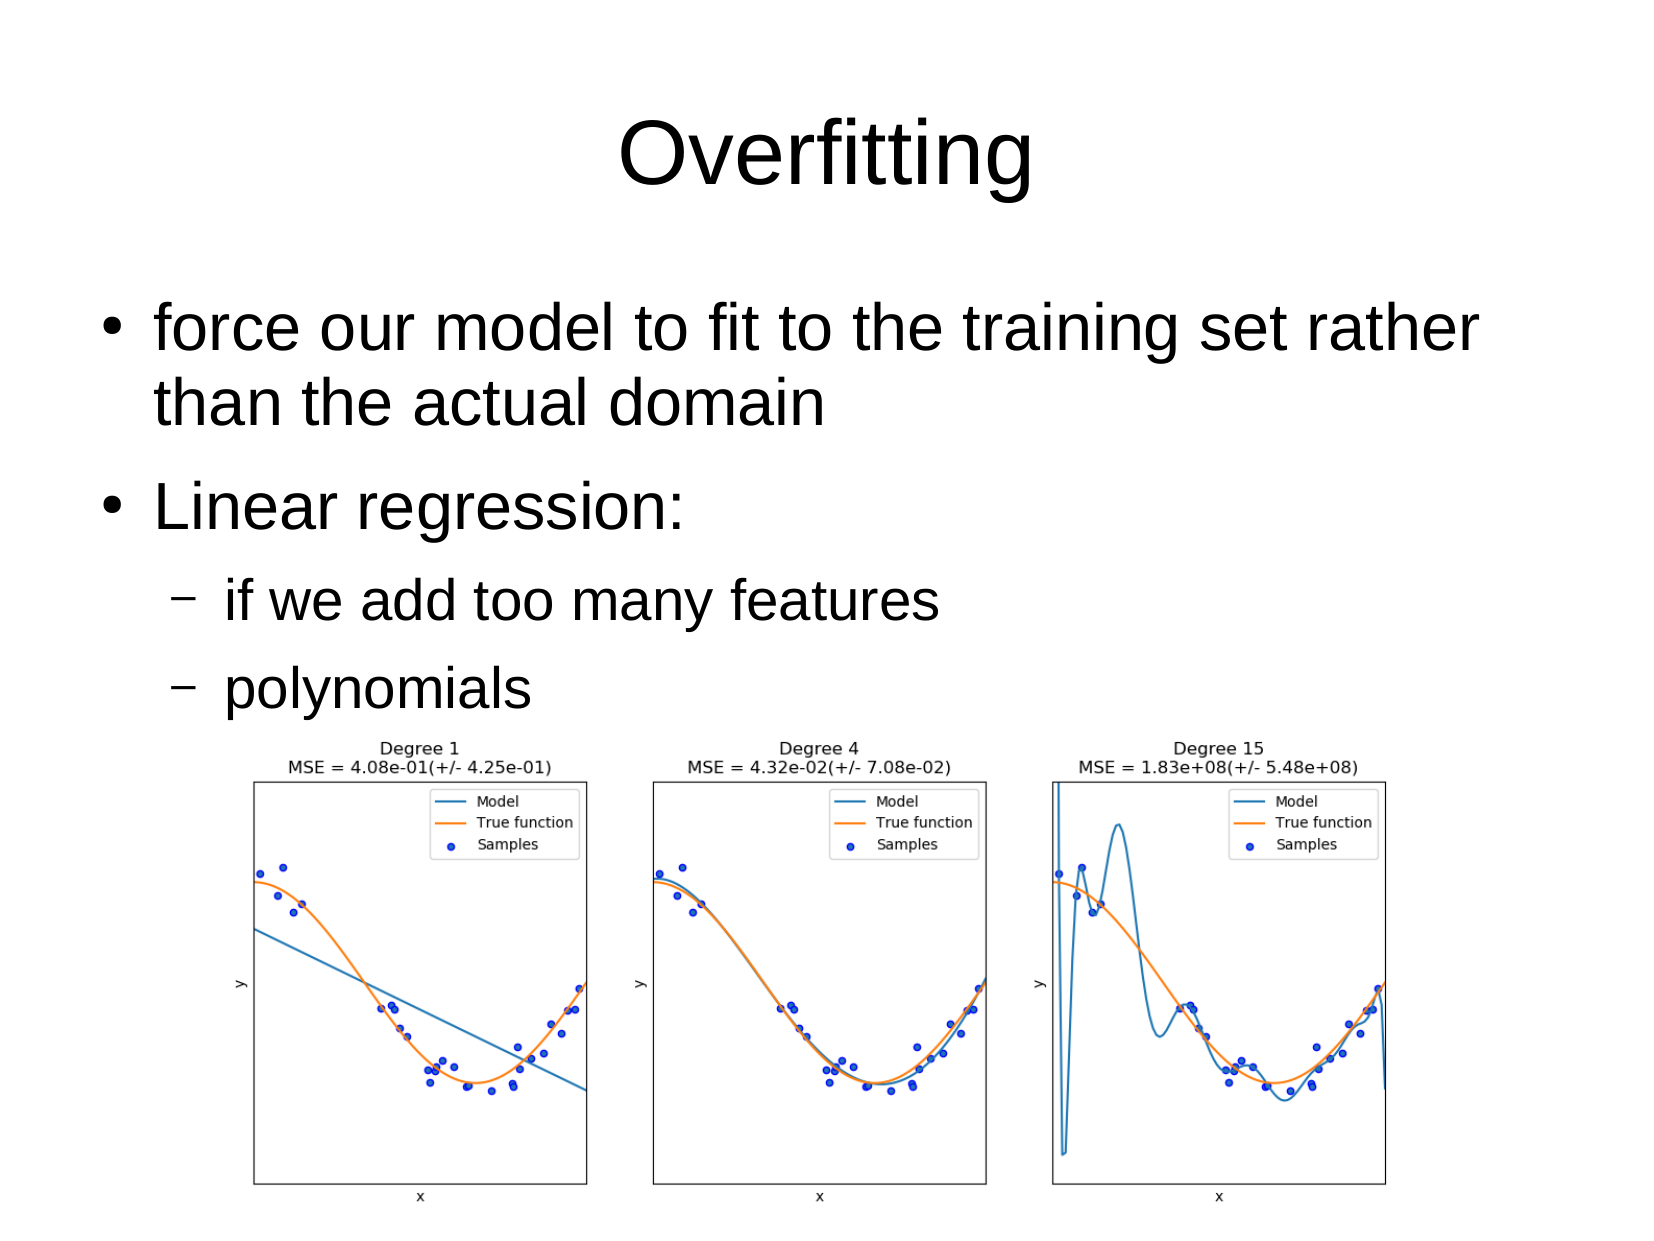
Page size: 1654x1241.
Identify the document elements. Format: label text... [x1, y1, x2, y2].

list force our model to fit to the training set rather than the actual domain Linear regression: if we add too many features polynomials [82, 290, 1571, 1010]
title Overfitting [82, 49, 1571, 257]
picture [71, 719, 1531, 1241]
